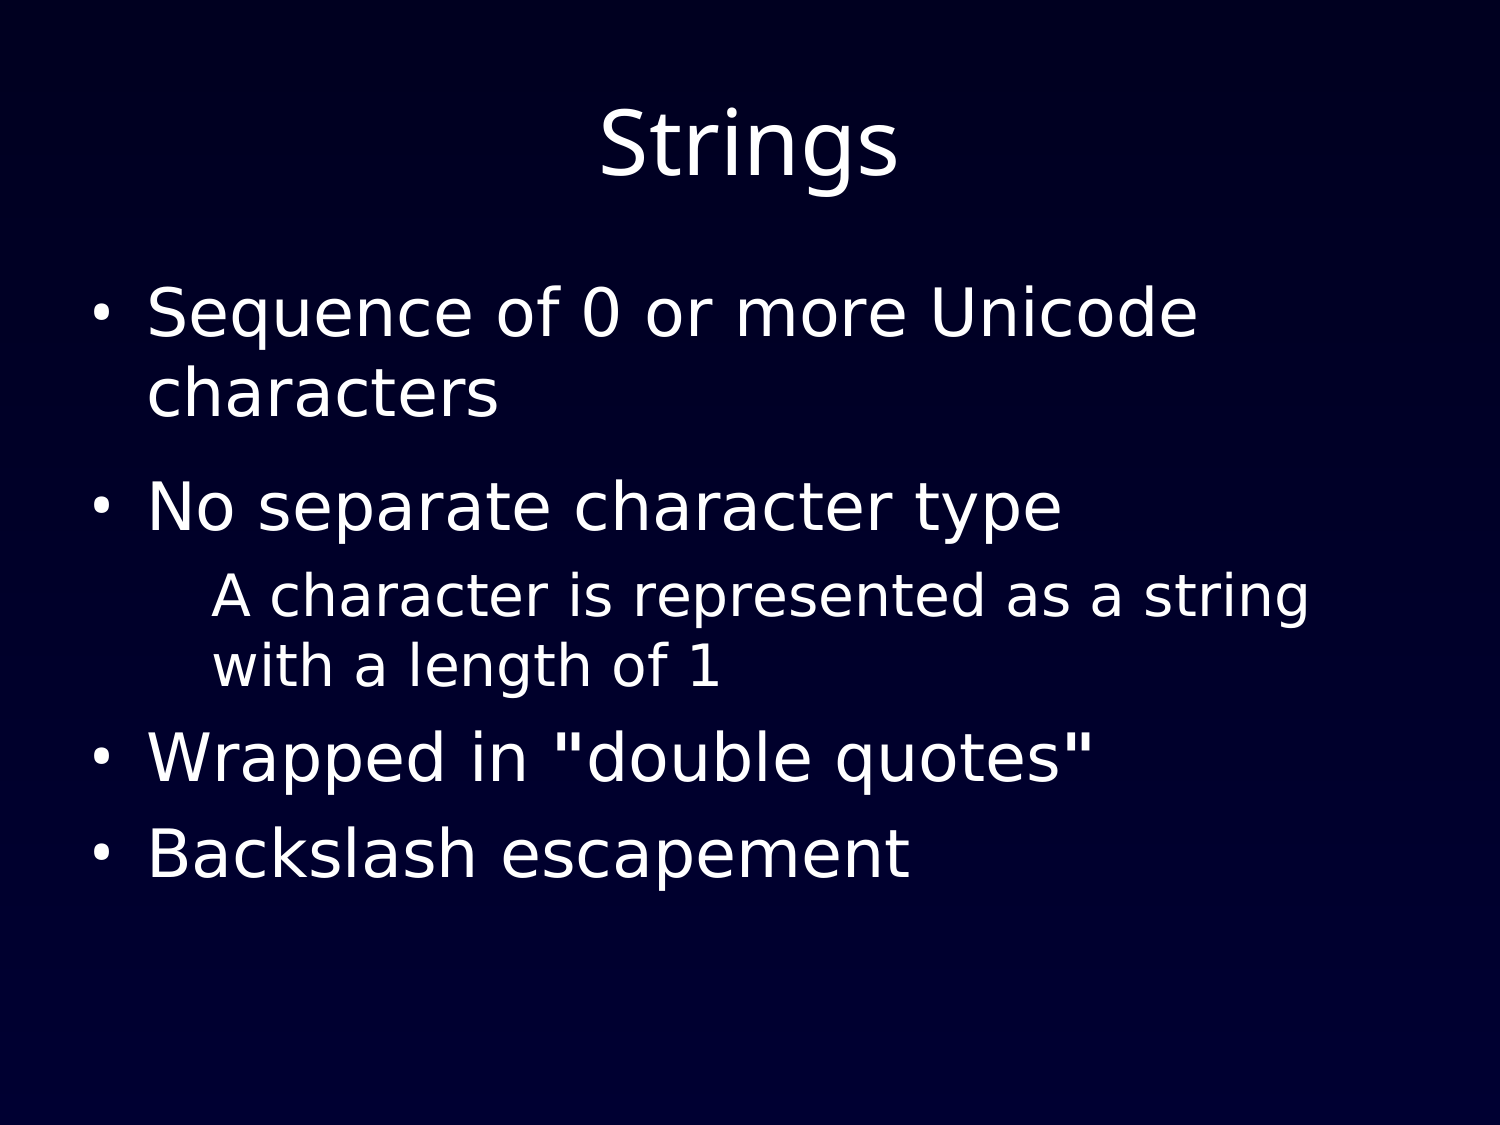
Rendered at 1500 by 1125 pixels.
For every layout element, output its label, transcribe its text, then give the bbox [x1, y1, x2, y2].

title Strings [75, 45, 1426, 233]
list Sequence of 0 or more Unicode characters No separate character type A character is represented as a string with a length of 1 Wrapped in "double quotes" Backslash escapement [75, 262, 1426, 1101]
